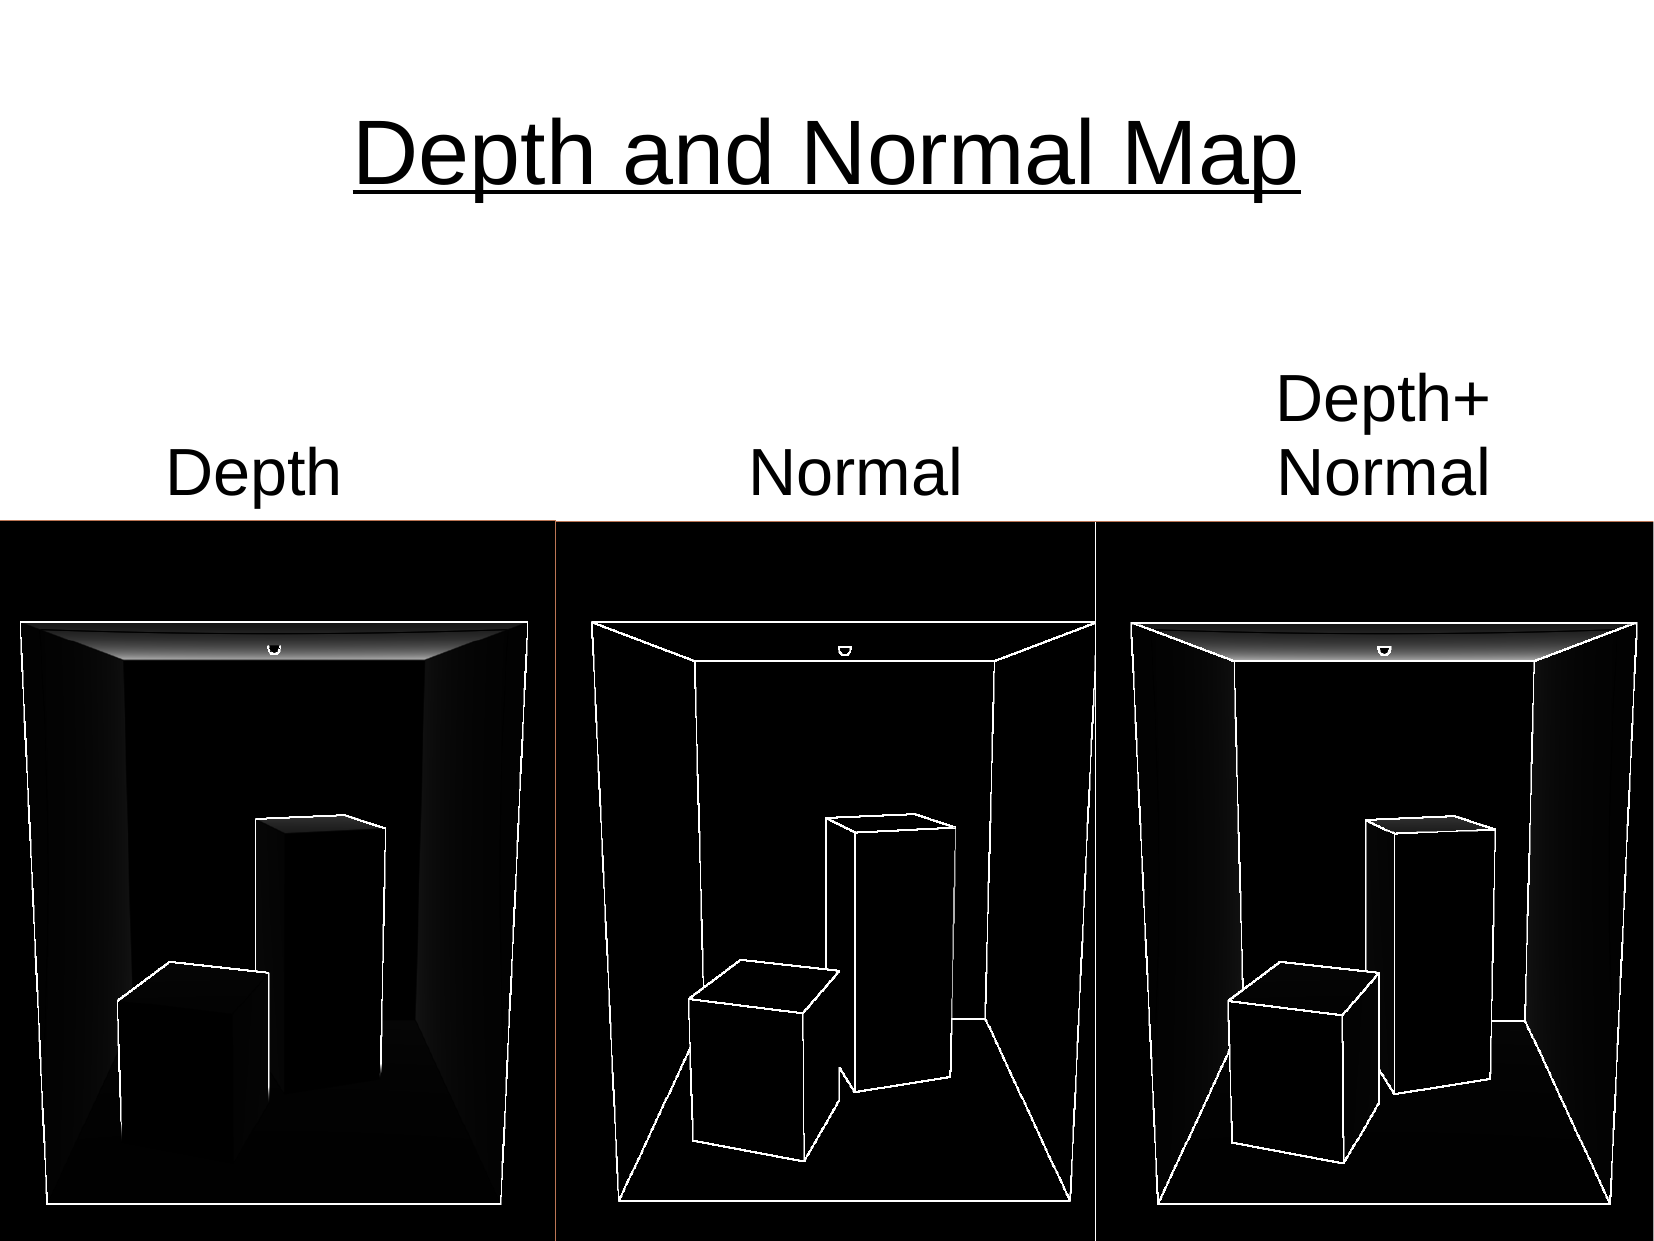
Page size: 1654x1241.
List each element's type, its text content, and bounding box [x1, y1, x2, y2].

picture [0, 520, 1654, 1241]
subtitle Depth+ Depth Normal Normal [164, 75, 1621, 796]
title Depth and Normal Map [82, 49, 1571, 257]
